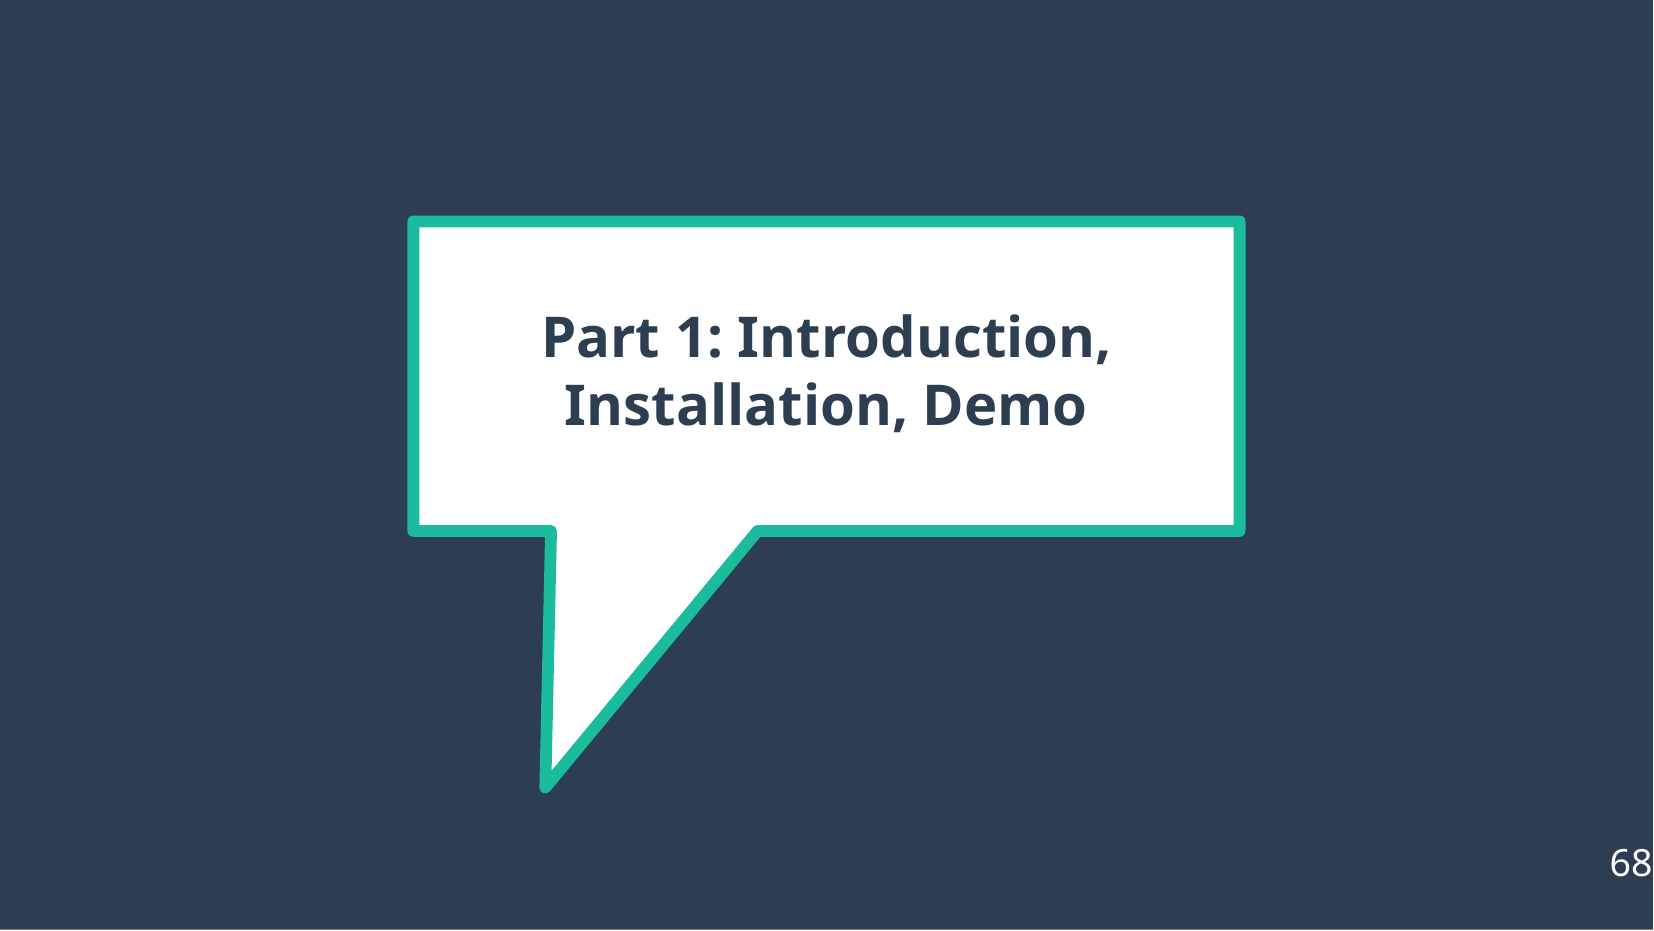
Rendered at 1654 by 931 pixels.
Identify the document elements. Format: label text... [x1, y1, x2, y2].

title Part 1: Introduction, Installation, Demo [442, 236, 1211, 502]
text_box 68 [1588, 830, 1654, 899]
